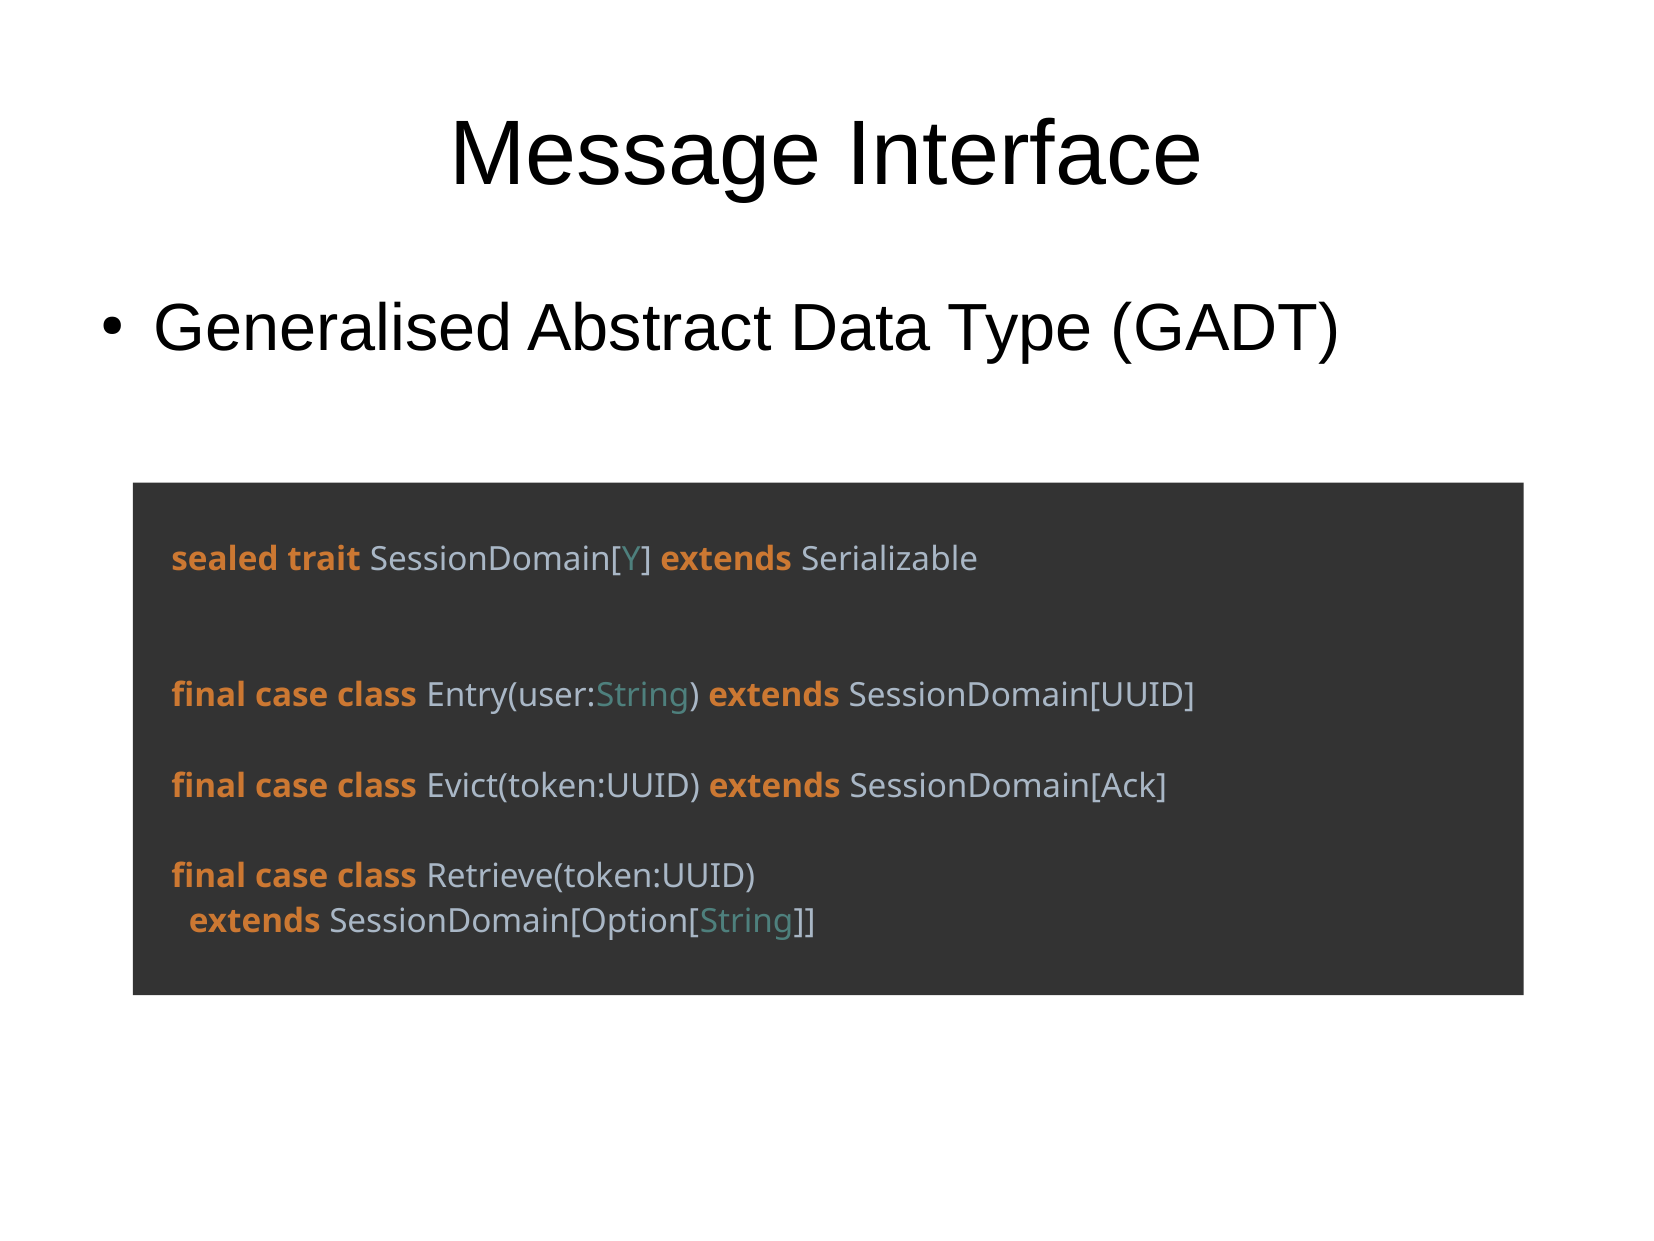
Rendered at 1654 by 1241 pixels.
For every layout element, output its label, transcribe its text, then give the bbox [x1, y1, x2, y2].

list Generalised Abstract Data Type (GADT) [82, 290, 1571, 1010]
text_box sealed trait SessionDomain[Y] extends Serializable final case class Entry(user:String) extends SessionDomain[UUID] final case class Evict(token:UUID) extends SessionDomain[Ack] final case class Retrieve(token:UUID) extends SessionDomain[Option[String]] [132, 482, 1524, 924]
title Message Interface [82, 49, 1571, 257]
